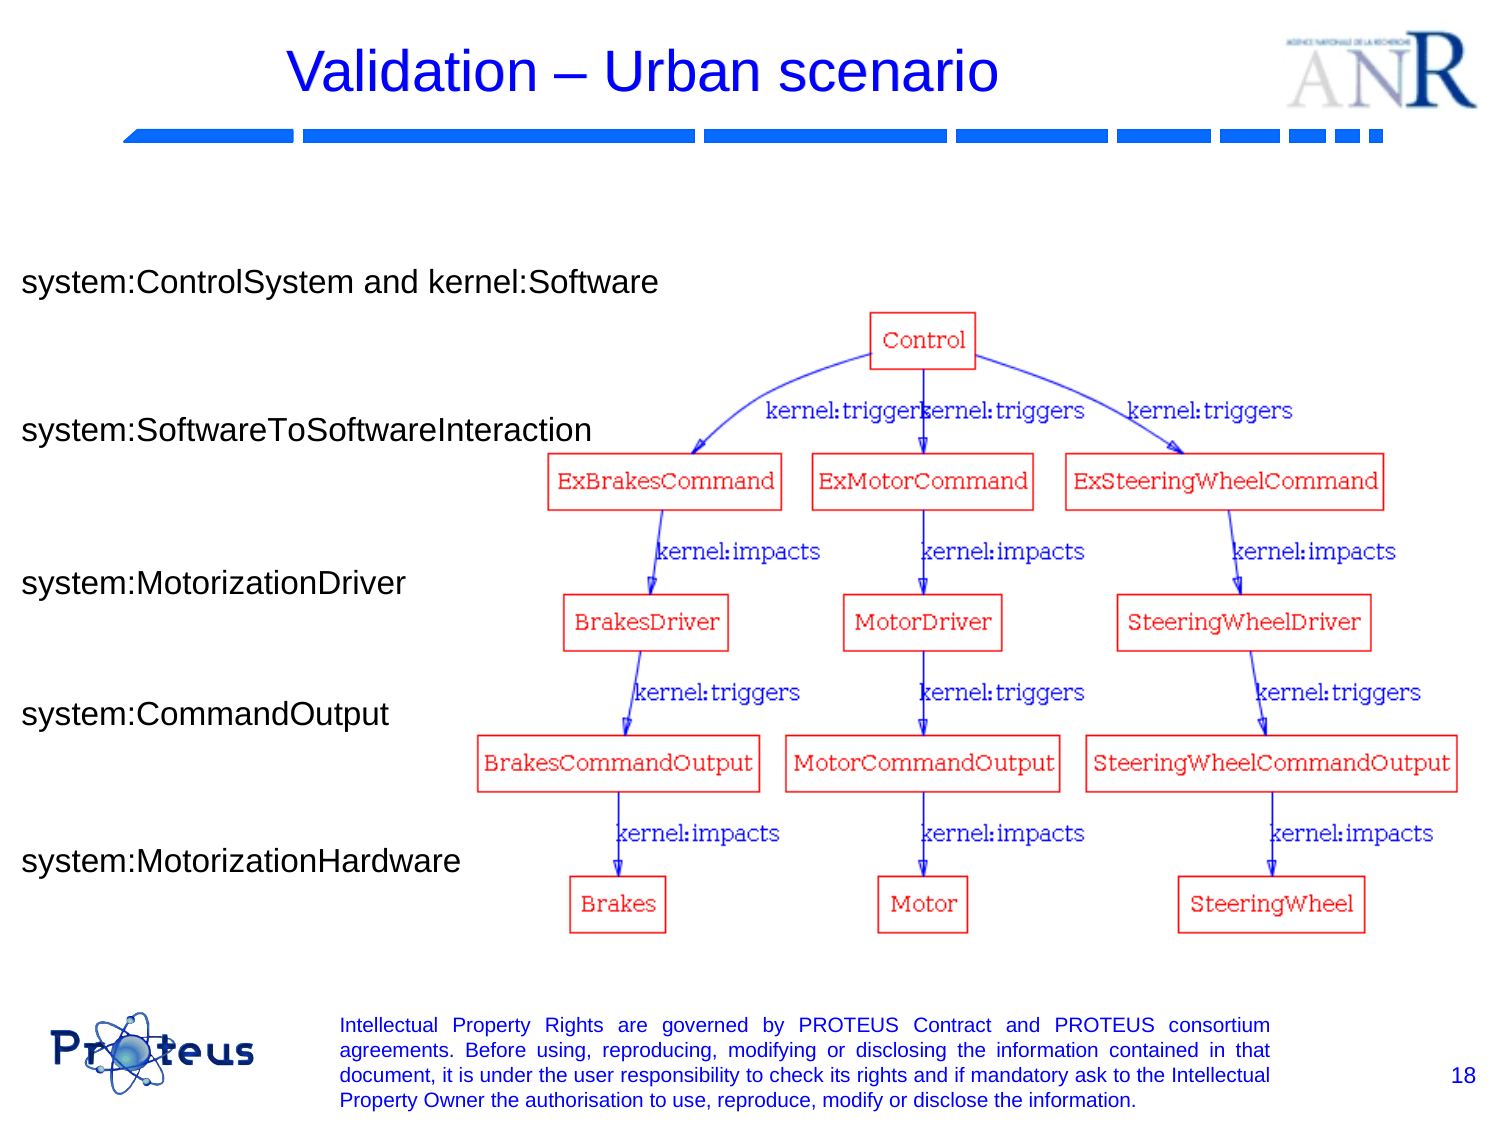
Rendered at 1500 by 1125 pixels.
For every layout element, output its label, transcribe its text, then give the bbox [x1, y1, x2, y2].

text_box system:MotorizationHardware [6, 840, 477, 887]
title Validation – Urban scenario [23, 11, 1264, 130]
text_box system:SoftwareToSoftwareInteraction [6, 409, 605, 455]
text_box system:MotorizationDriver [6, 563, 422, 609]
text_box system:CommandOutput [6, 693, 405, 739]
picture [1281, 27, 1484, 115]
picture [432, 270, 1494, 973]
text_box system:ControlSystem and kernel:Software [6, 262, 676, 308]
picture [35, 1003, 272, 1101]
